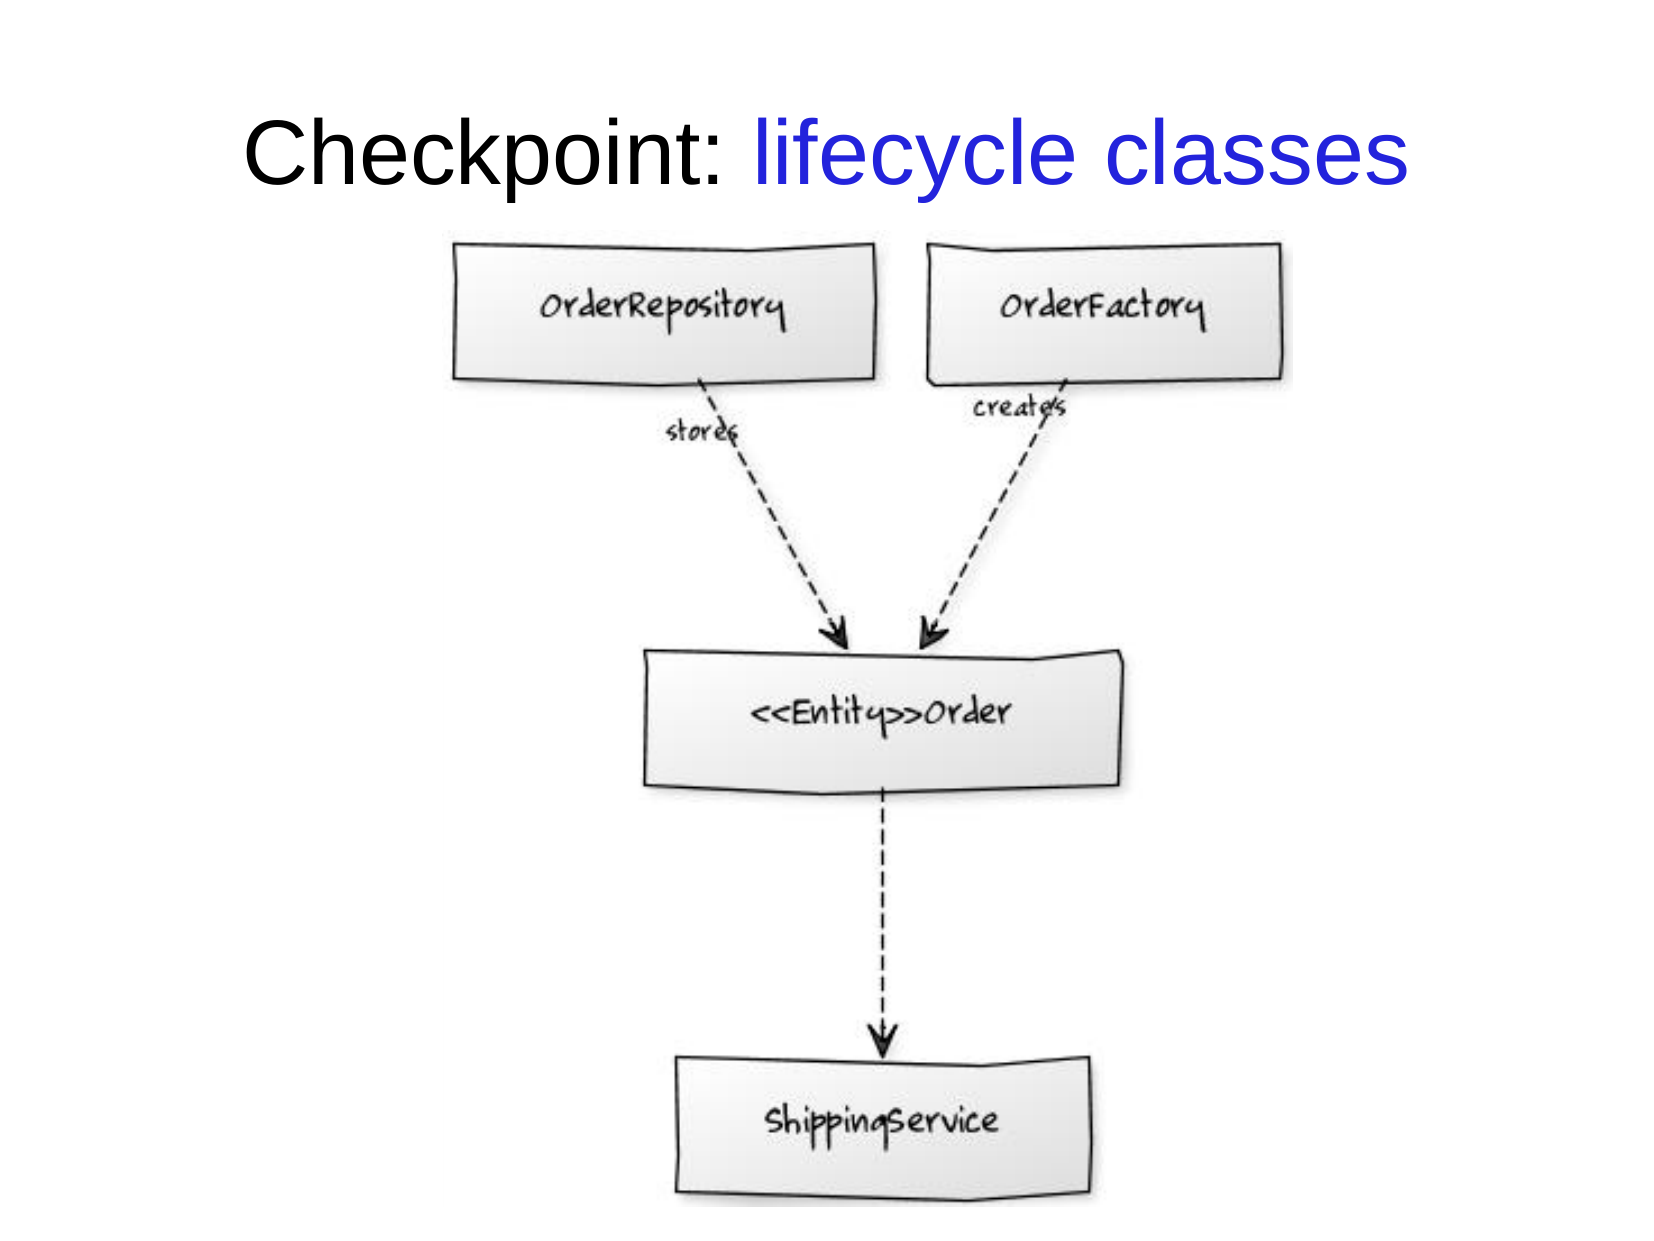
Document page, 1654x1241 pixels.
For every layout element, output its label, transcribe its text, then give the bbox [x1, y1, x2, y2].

title Checkpoint: lifecycle classes [82, 49, 1571, 257]
picture [442, 230, 1293, 1207]
